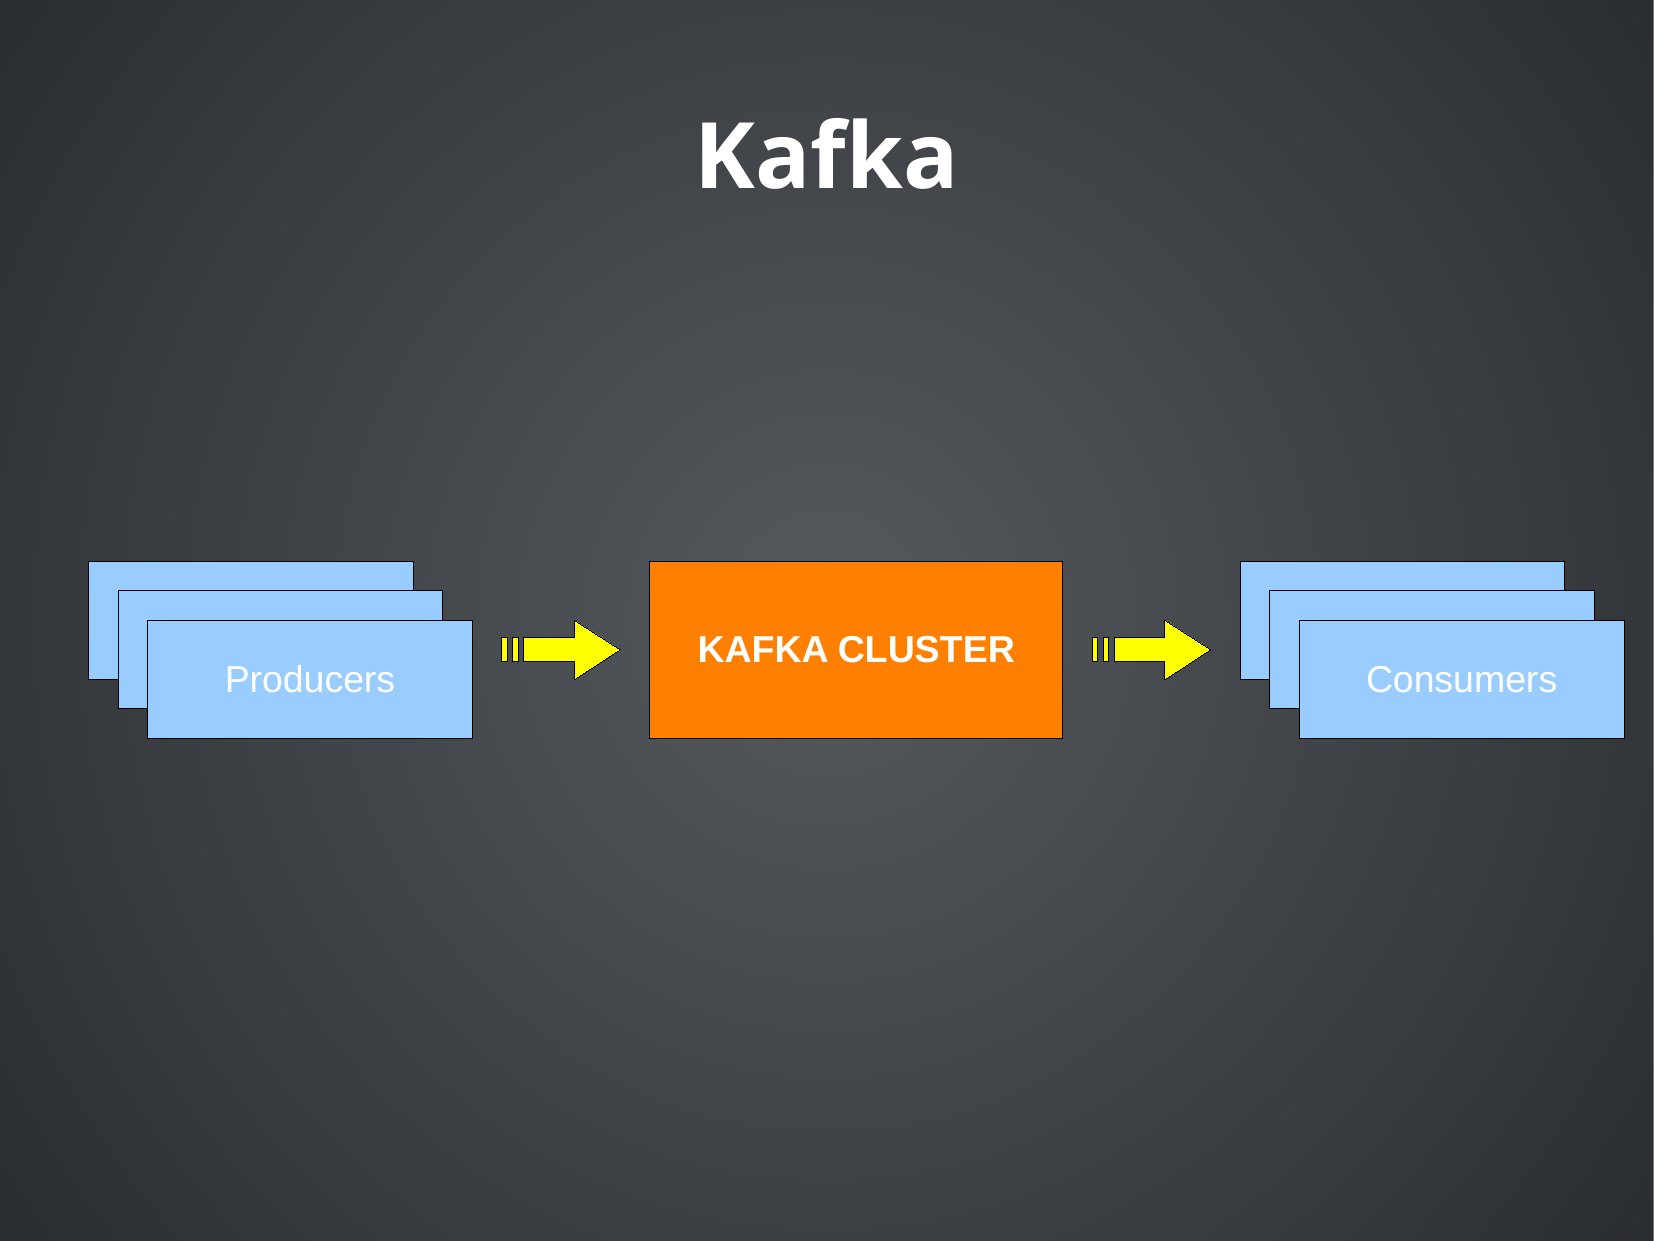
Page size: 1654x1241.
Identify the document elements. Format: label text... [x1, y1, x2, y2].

title Kafka [82, 49, 1571, 257]
text_box [512, 637, 519, 662]
text_box [1240, 561, 1595, 709]
text_box [1114, 620, 1211, 680]
text_box KAFKA CLUSTER [649, 561, 1063, 739]
text_box Producers [147, 620, 473, 739]
text_box [1103, 637, 1109, 662]
text_box Consumers [1299, 620, 1625, 739]
picture [0, 0, 1654, 1241]
text_box [88, 561, 443, 709]
text_box [523, 620, 621, 680]
text_box [501, 637, 508, 662]
text_box [1092, 637, 1098, 662]
